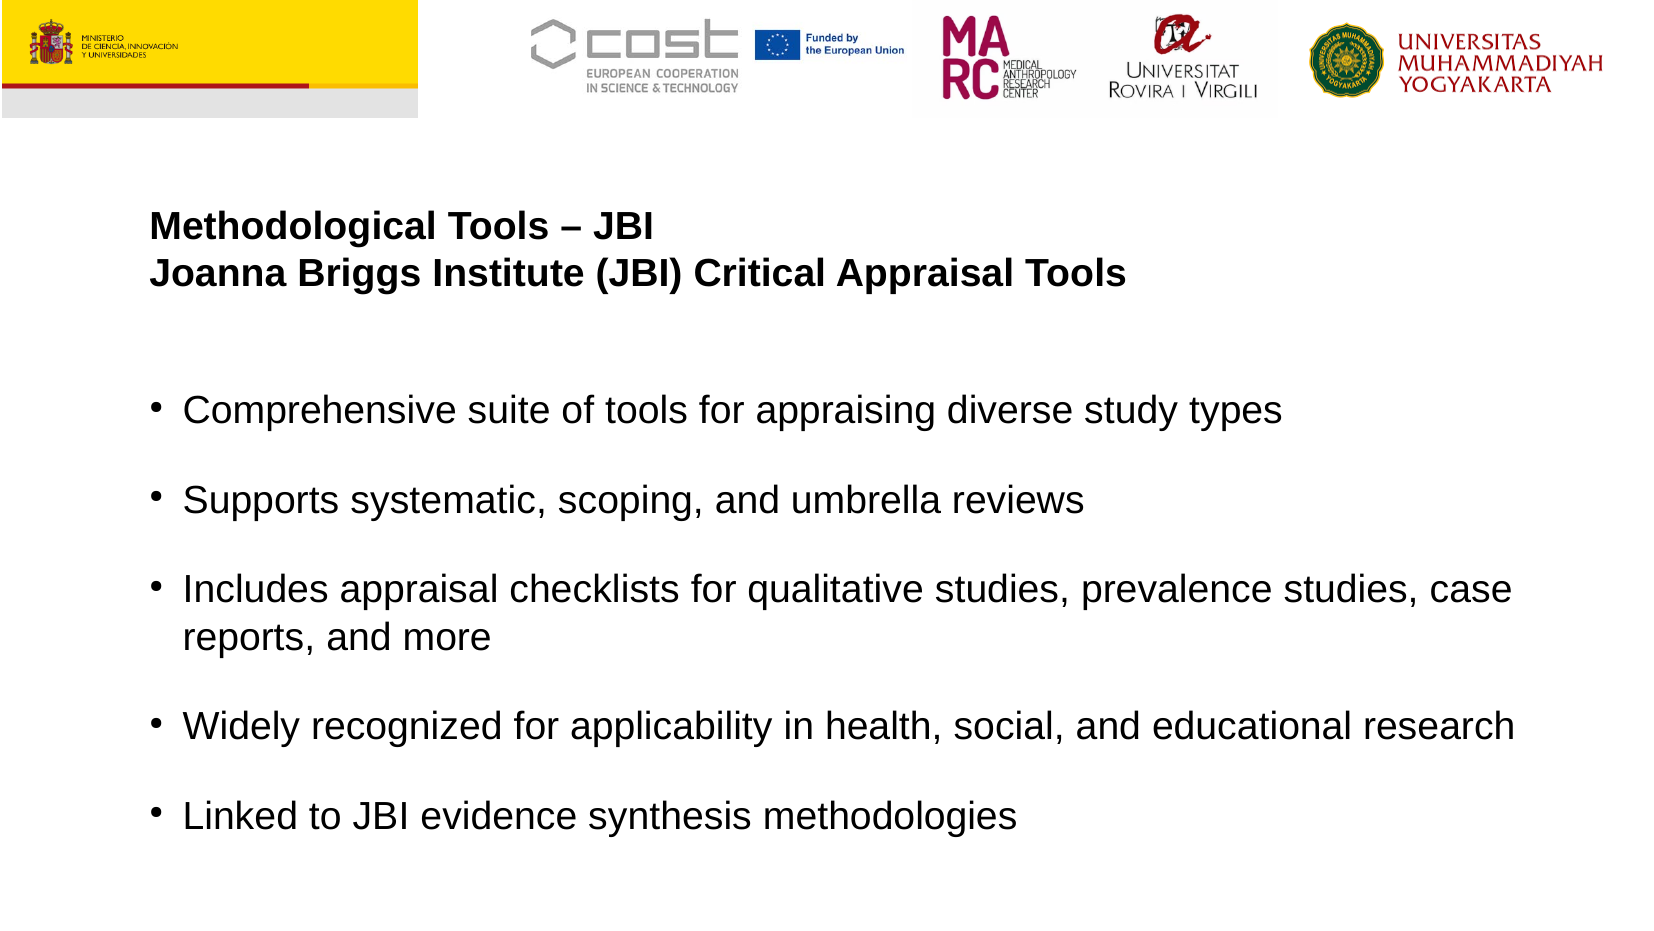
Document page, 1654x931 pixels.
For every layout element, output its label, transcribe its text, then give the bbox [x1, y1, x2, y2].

picture [1302, 14, 1613, 112]
picture [2, 0, 1278, 119]
text_box Methodological Tools – JBI Joanna Briggs Institute (JBI) Critical Appraisal Tools Comprehensive suite of tools for appraising diverse study types Supports systematic, scoping, and umbrella reviews Includes appraisal checklists for qualitative studies, prevalence studies, case reports, and more Widely recognized for applicability in health, social, and educational research Linked to JBI evidence synthesis methodologies [82, 200, 1552, 845]
